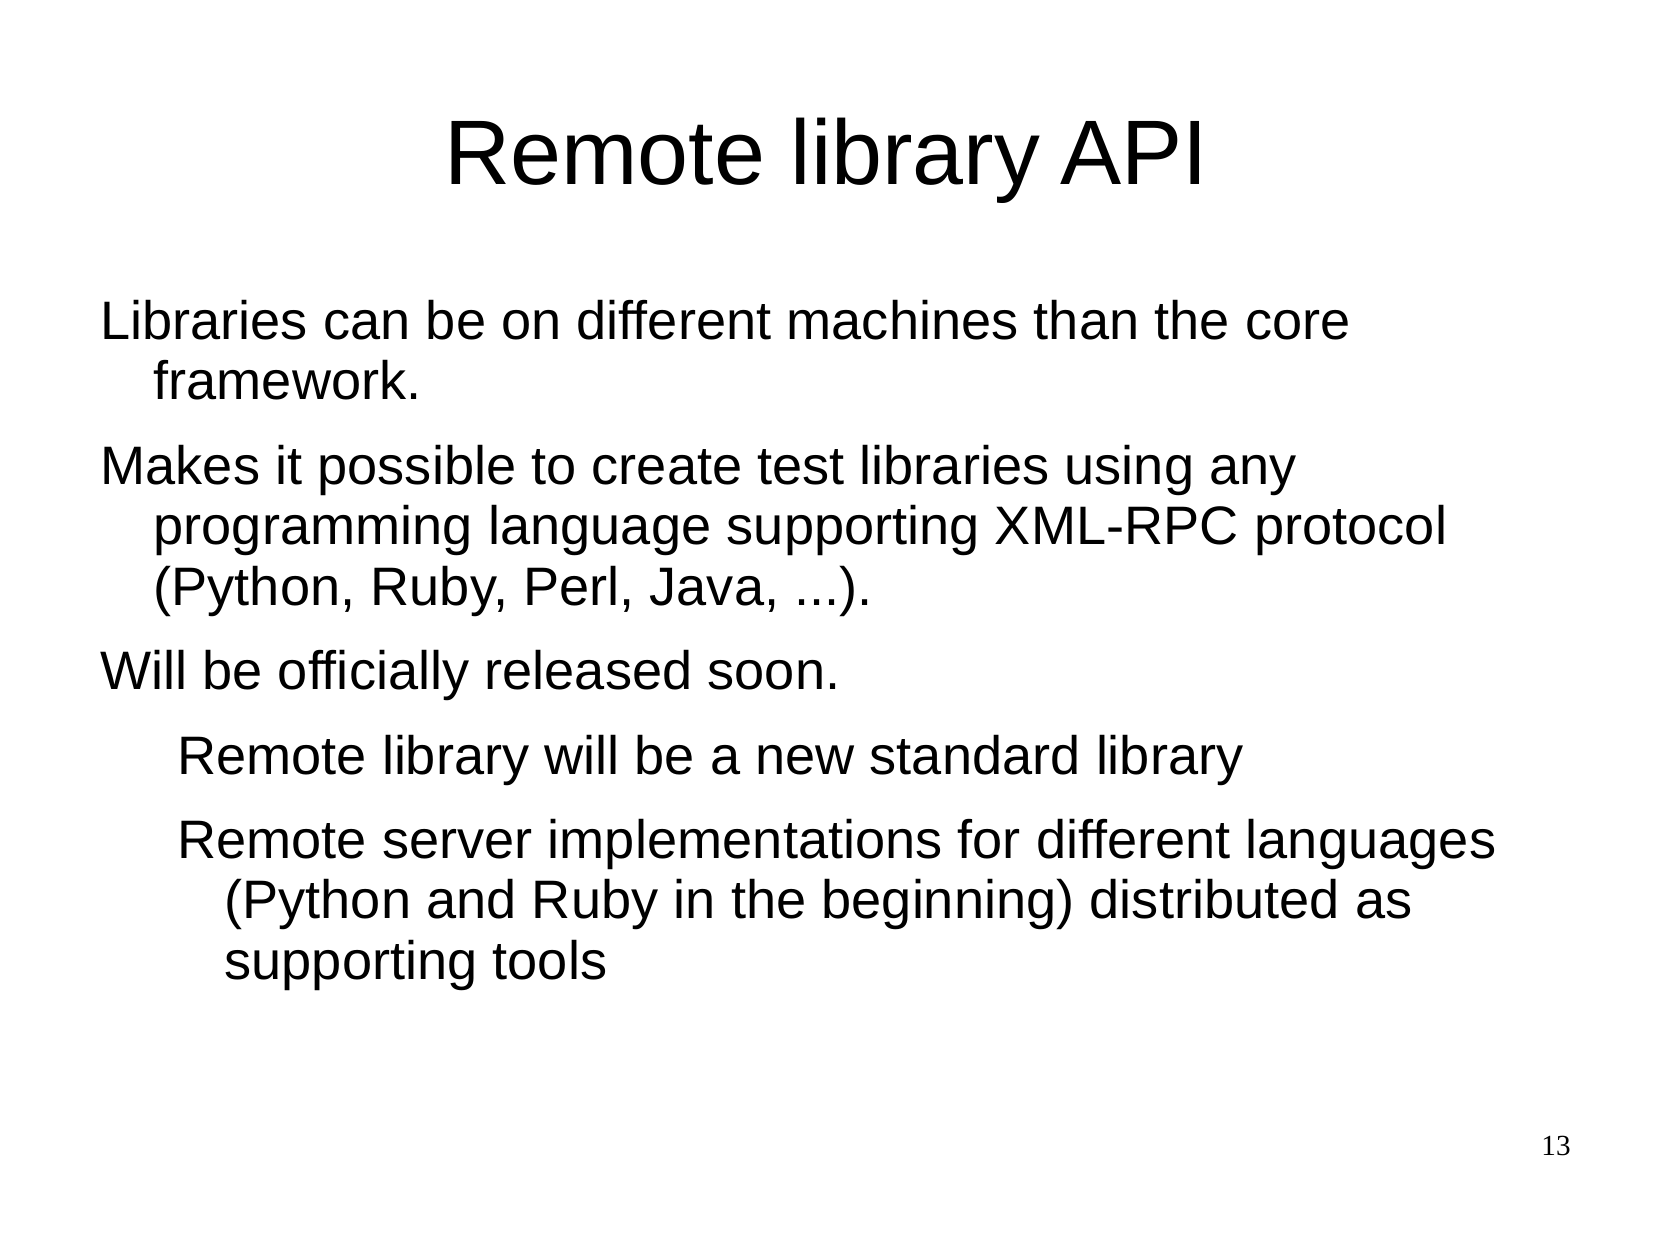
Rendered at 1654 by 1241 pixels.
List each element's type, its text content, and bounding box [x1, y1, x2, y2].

title Remote library API [82, 49, 1571, 257]
list Libraries can be on different machines than the core framework. Makes it possible to create test libraries using any programming language supporting XML-RPC protocol (Python, Ruby, Perl, Java, ...). Will be officially released soon. Remote library will be a new standard library Remote server implementations for different languages (Python and Ruby in the beginning) distributed as supporting tools [82, 290, 1571, 1109]
